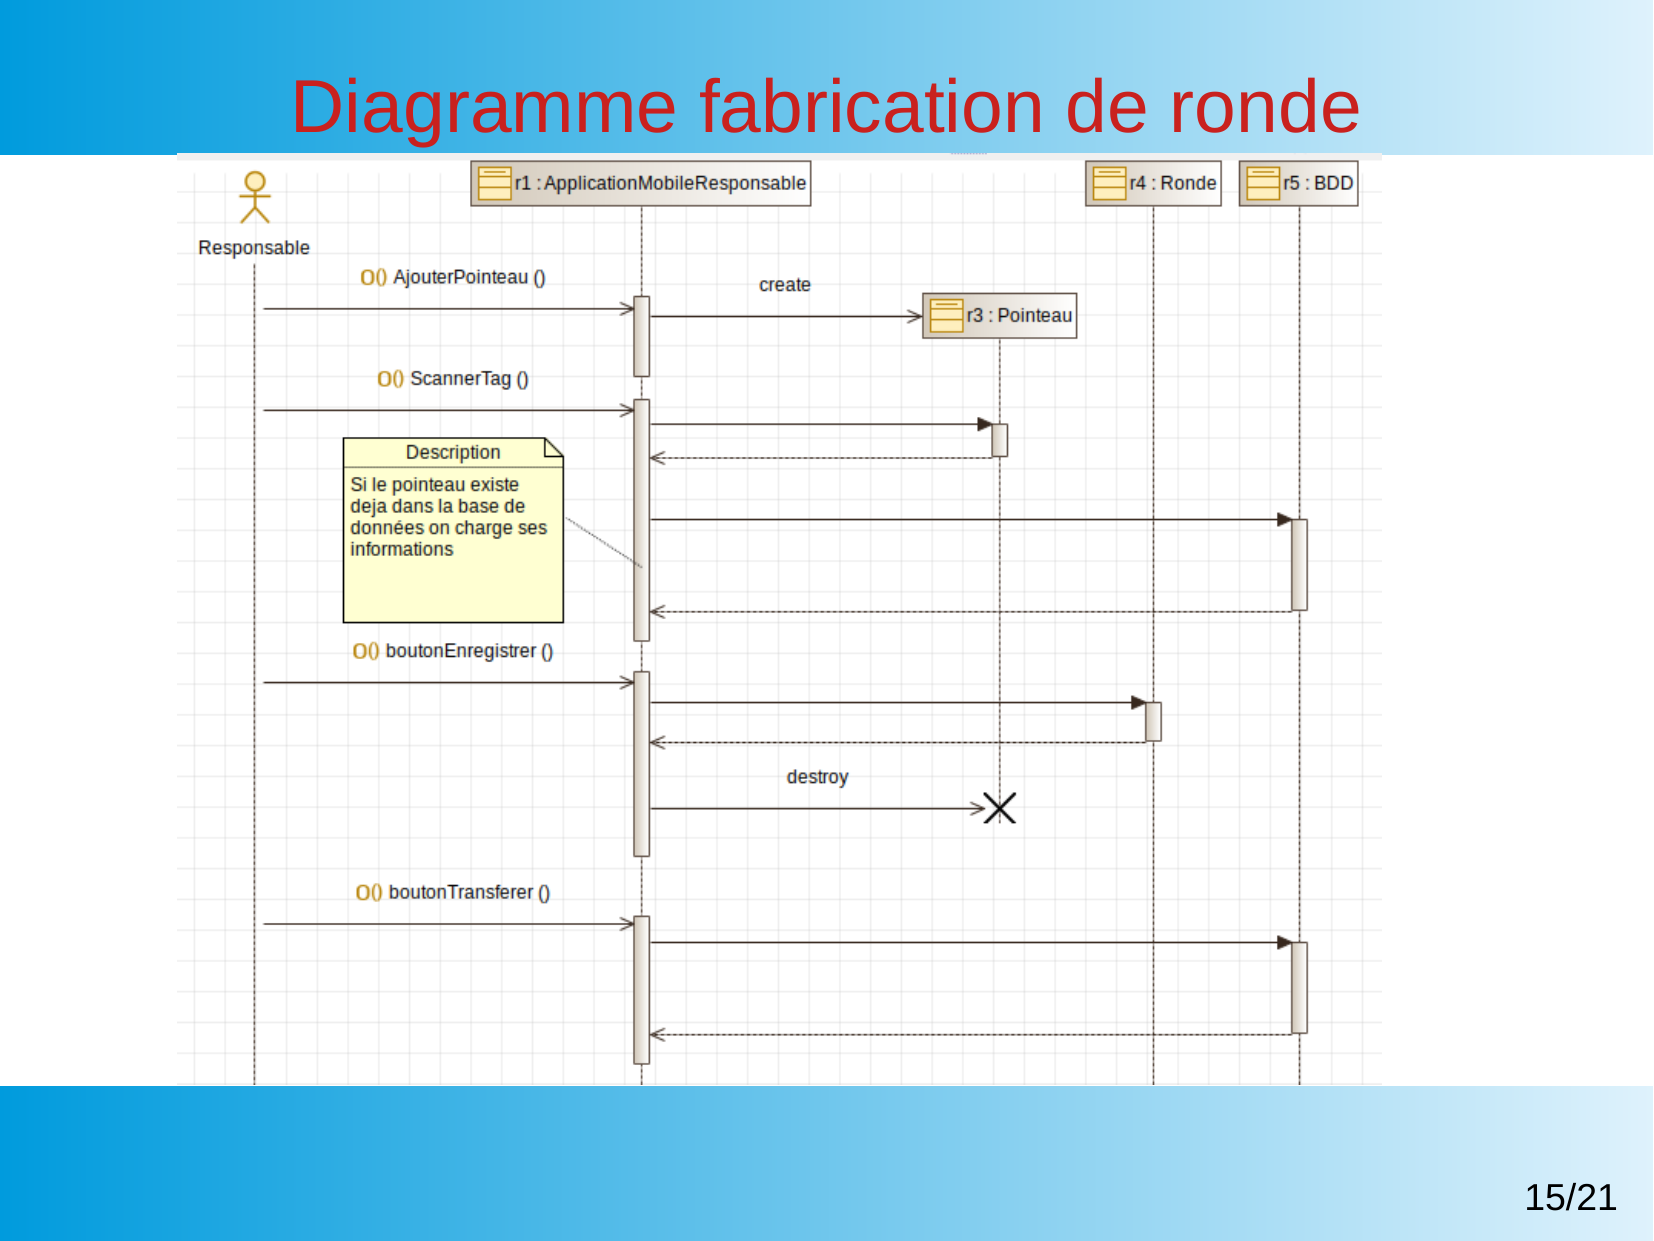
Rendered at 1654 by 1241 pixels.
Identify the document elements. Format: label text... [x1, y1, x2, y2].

picture [177, 153, 1382, 1085]
text_box <numéro>/21 [1509, 1169, 1654, 1240]
title Diagramme fabrication de ronde [82, 35, 1571, 178]
